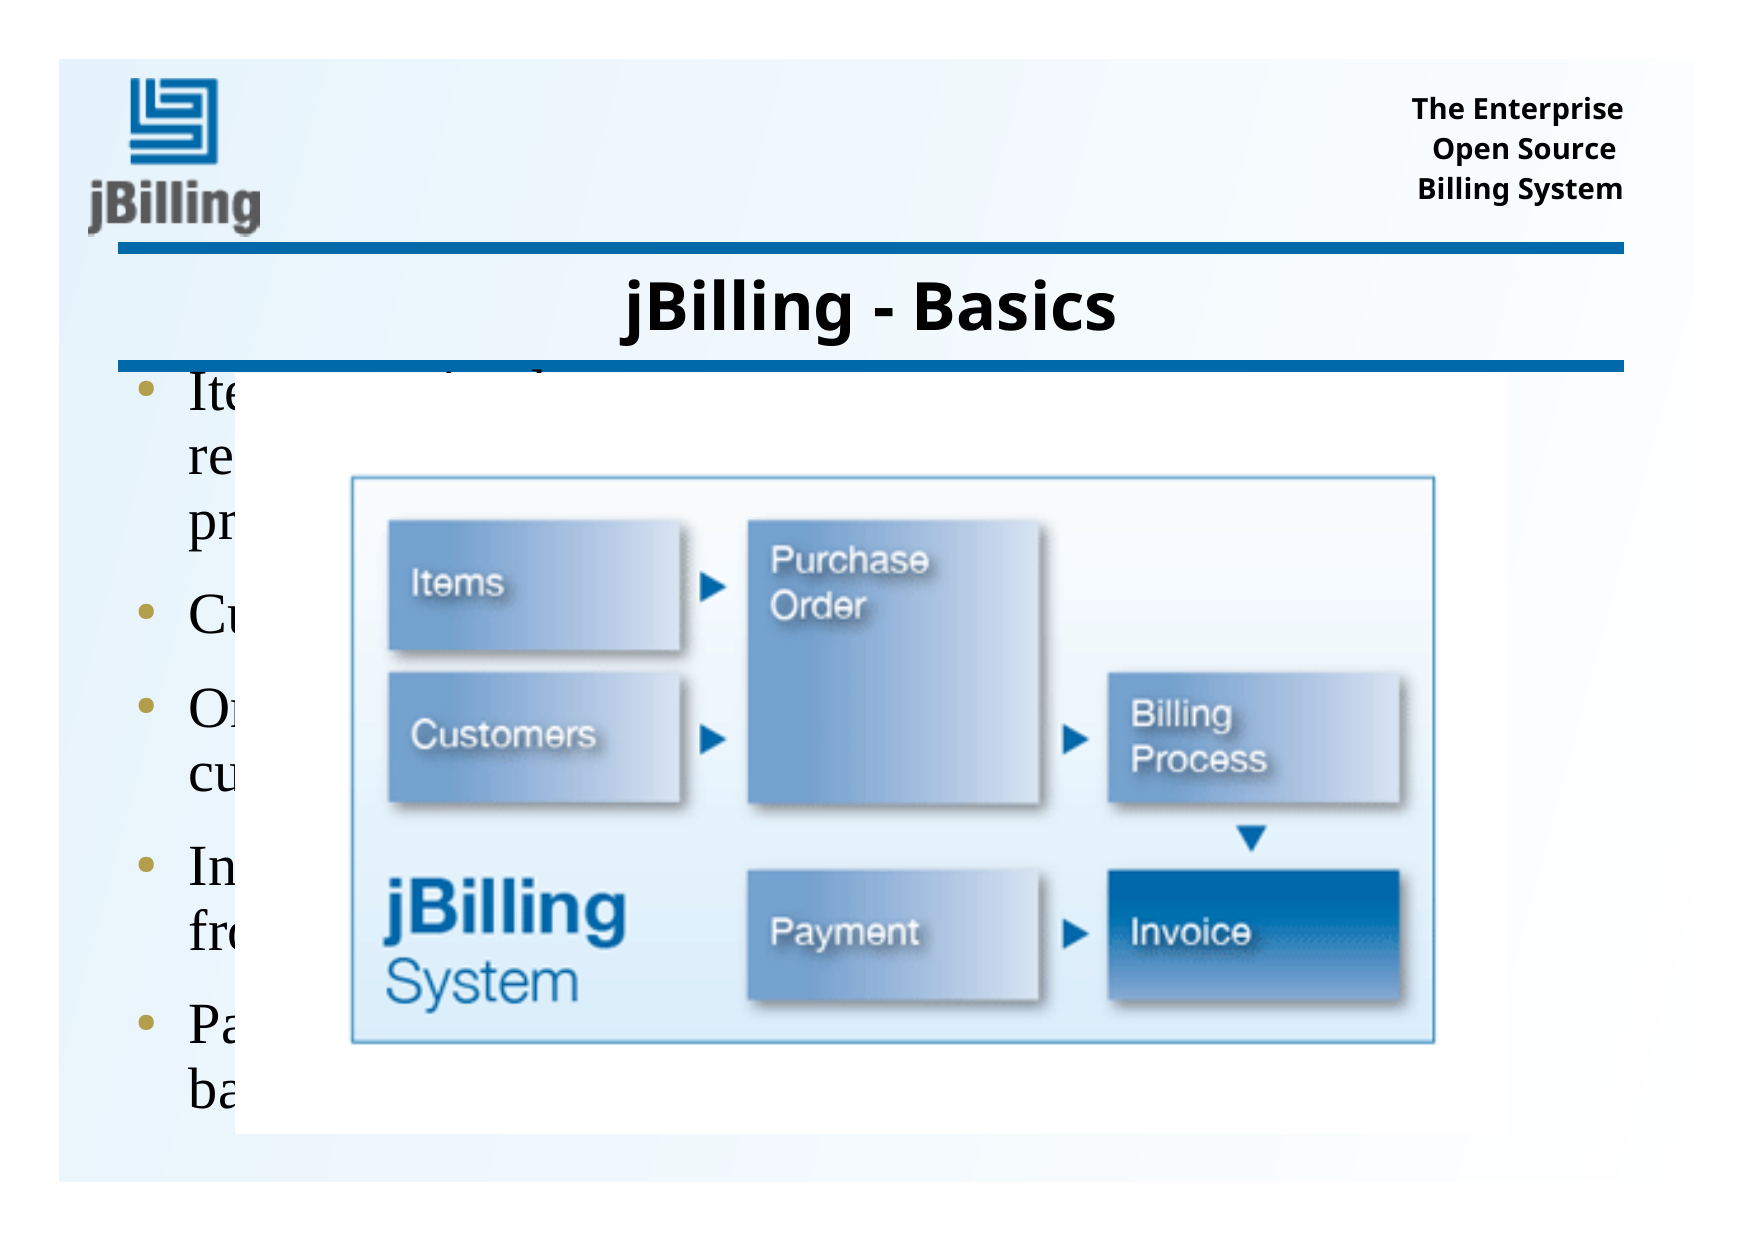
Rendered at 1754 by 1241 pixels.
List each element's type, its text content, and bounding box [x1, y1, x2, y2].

list Items are simple representations of your products and services Customers buy items Orders 'connect' items with customers Invoices are only generated from orders Payments reduce an invoice balance [118, 357, 853, 1181]
picture [88, 78, 260, 237]
title jBilling - Basics [118, 248, 1625, 361]
picture [235, 373, 1625, 1134]
